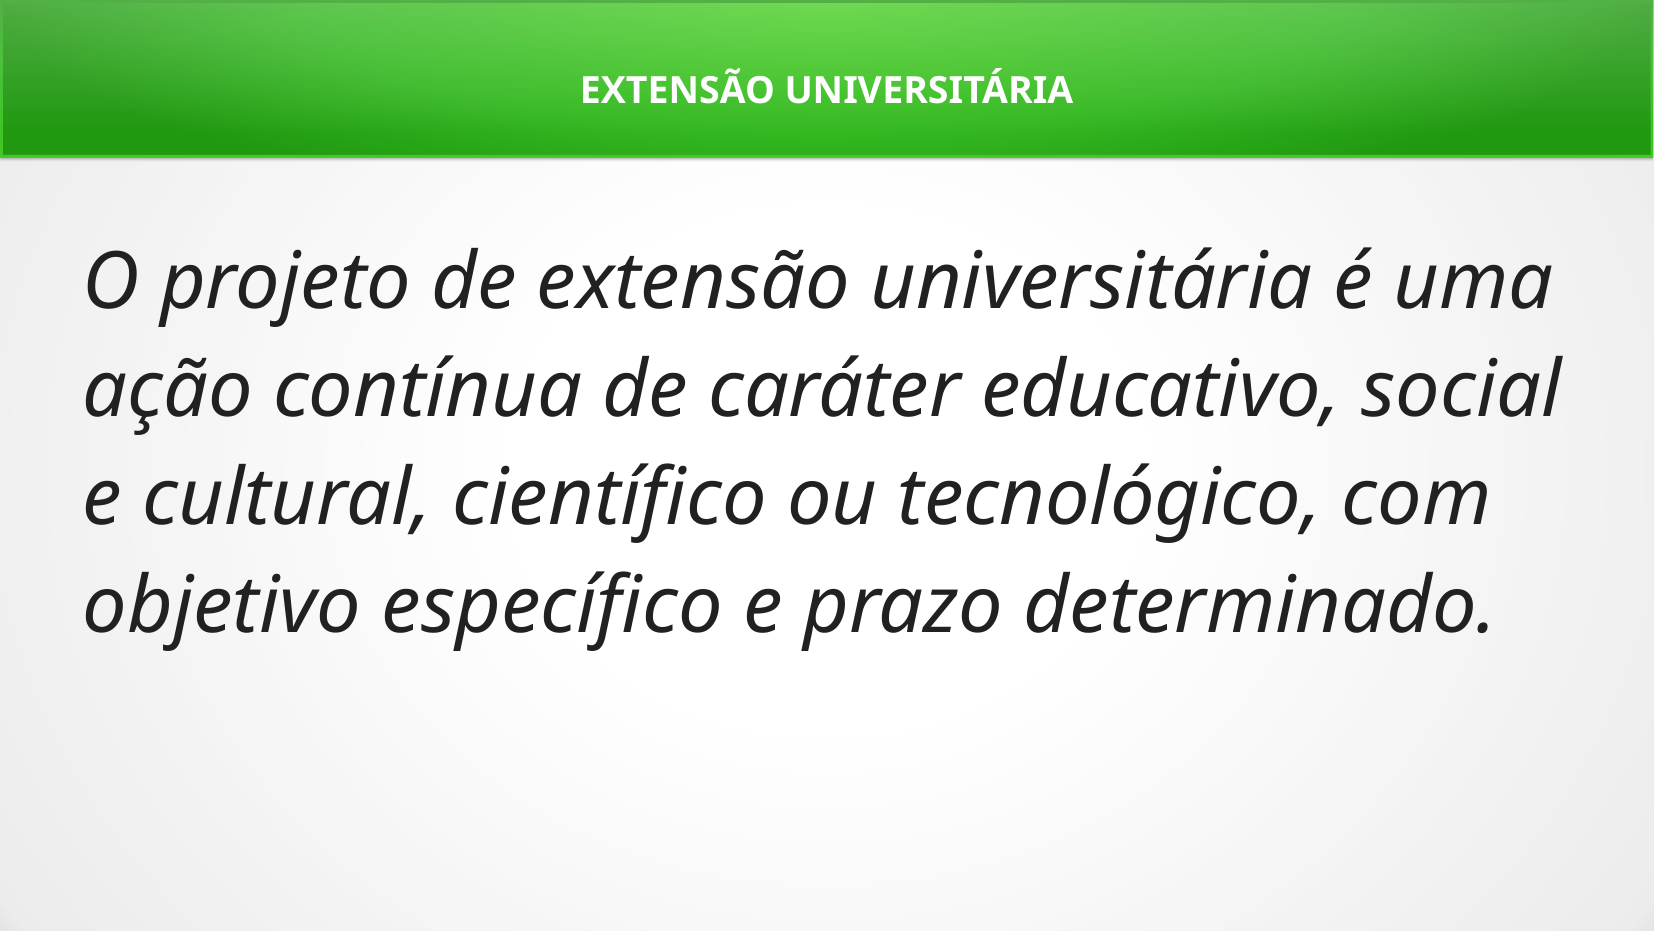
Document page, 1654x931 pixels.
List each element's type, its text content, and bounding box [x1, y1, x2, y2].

list O projeto de extensão universitária é uma ação contínua de caráter educativo, social e cultural, científico ou tecnológico, com objetivo específico e prazo determinado. [82, 224, 1571, 764]
title EXTENSÃO UNIVERSITÁRIA [82, 35, 1571, 142]
